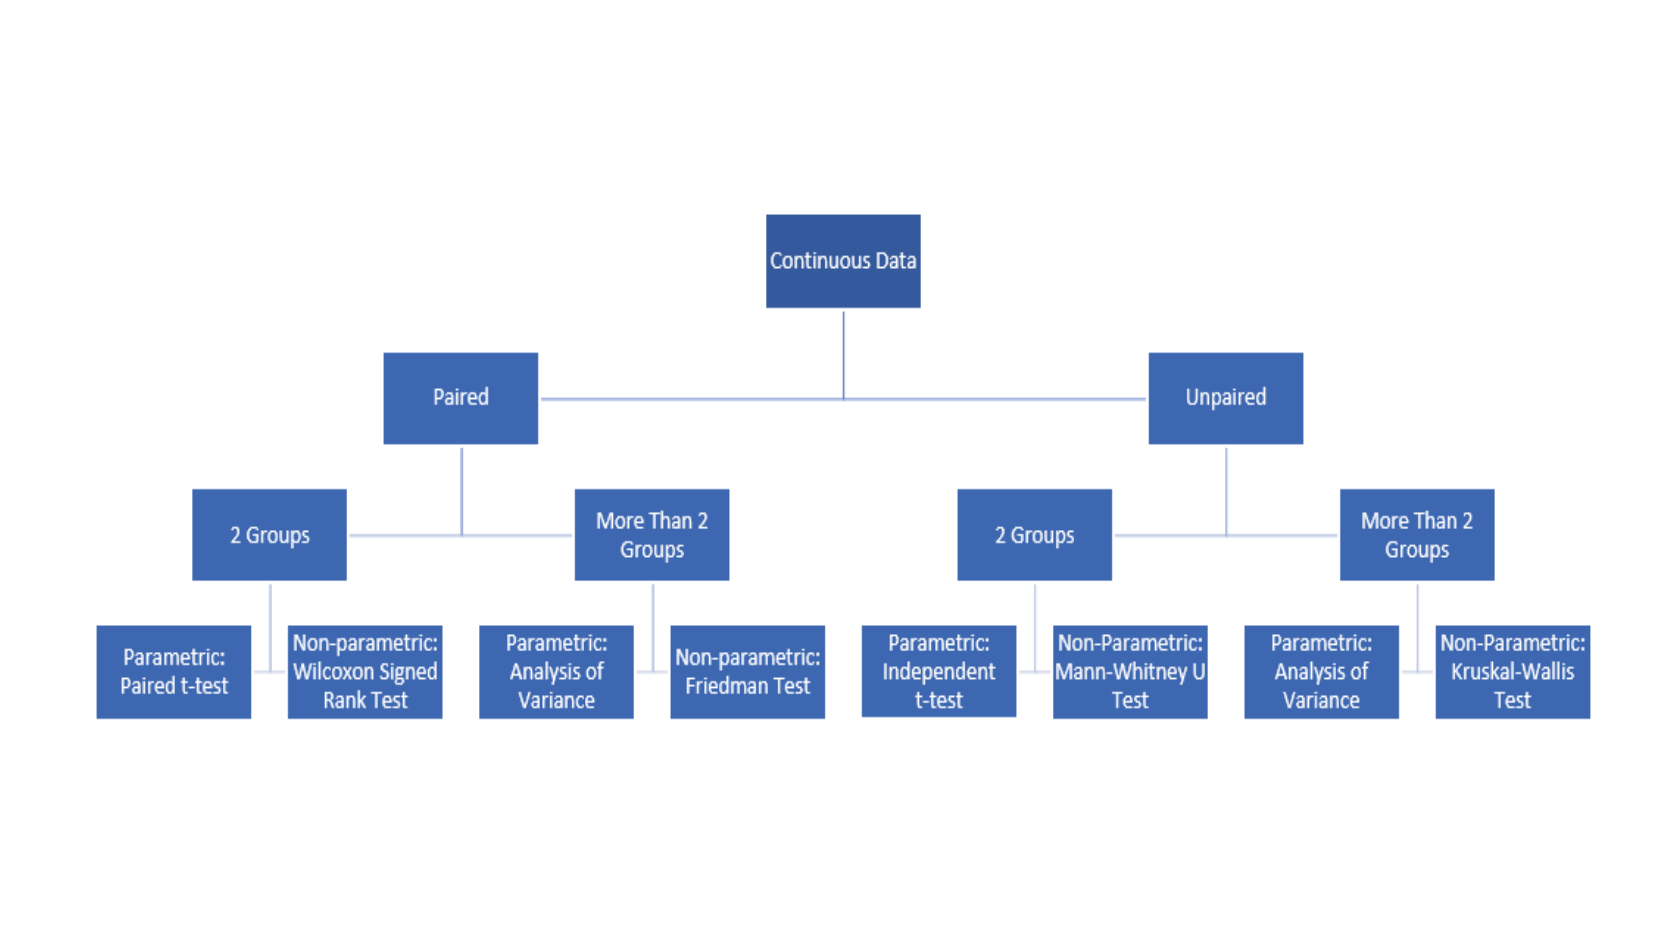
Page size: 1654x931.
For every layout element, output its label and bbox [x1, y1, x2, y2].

picture [91, 206, 1595, 739]
